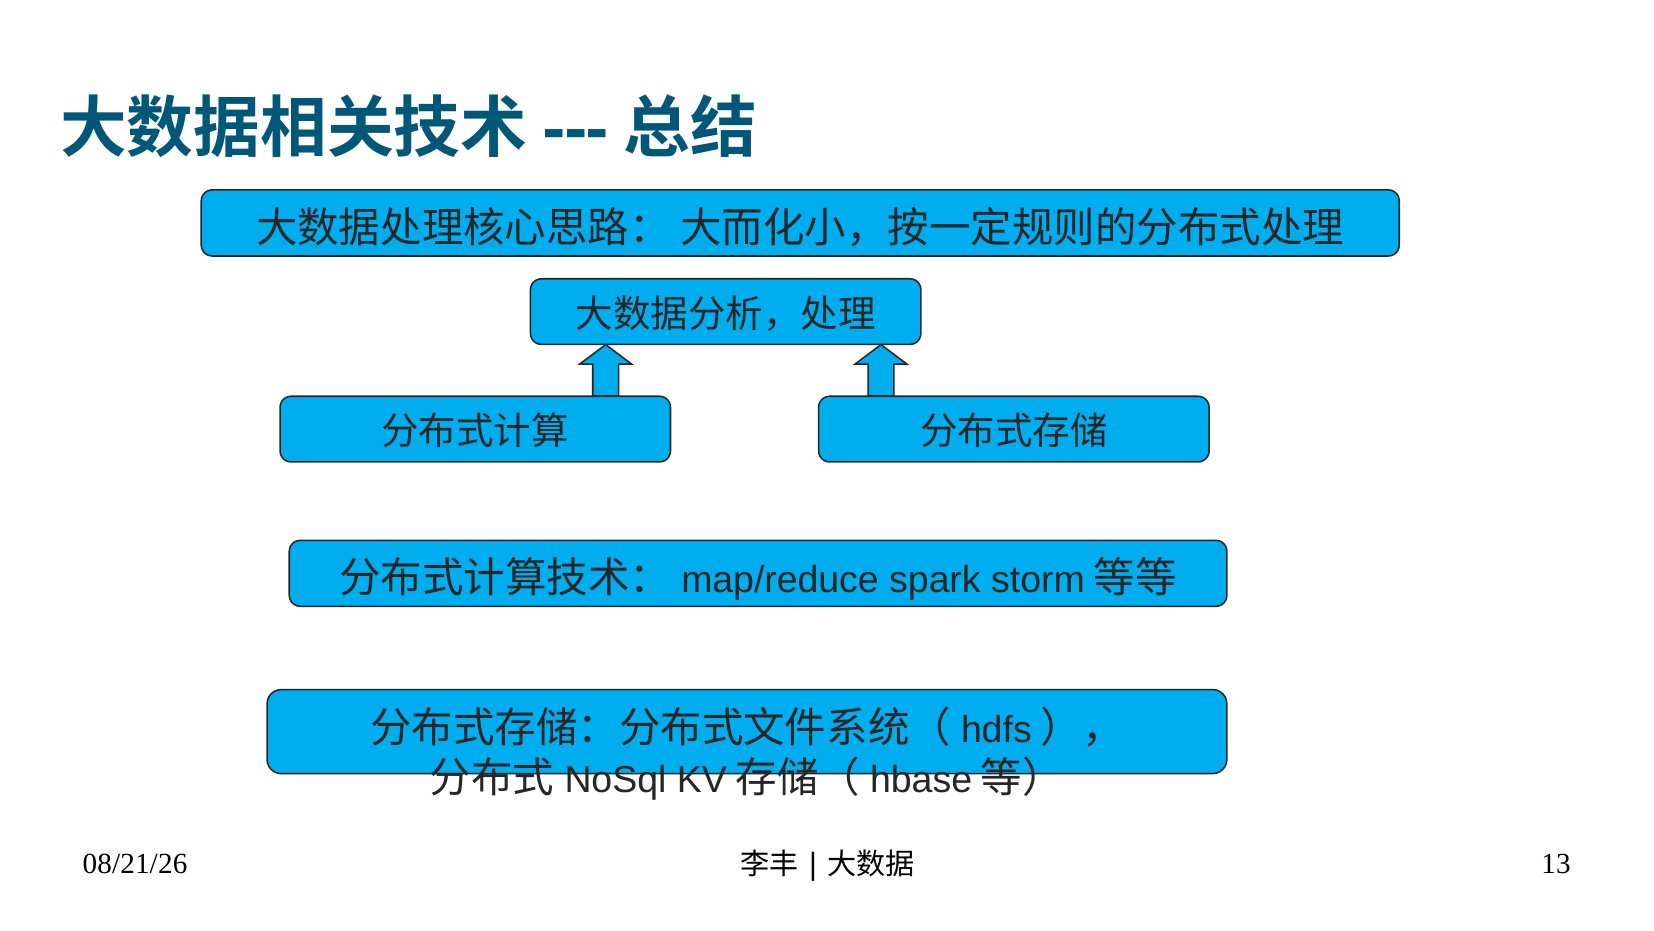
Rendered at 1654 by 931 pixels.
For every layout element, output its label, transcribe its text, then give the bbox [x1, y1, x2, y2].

text_box 分布式存储：分布式文件系统（hdfs）， 分布式NoSql KV存储（hbase等） [267, 689, 1227, 774]
text_box 大数据相关技术---总结 [45, 76, 1361, 156]
text_box 大数据分析，处理 [530, 278, 921, 345]
text_box 大数据处理核心思路： 大而化小，按一定规则的分布式处理 [201, 189, 1400, 257]
text_box 大数据相关技术---总结 [339, 140, 383, 156]
text_box [855, 344, 907, 396]
text_box 分布式计算 [280, 396, 671, 462]
text_box 大数据相关技术---总结 [71, 128, 116, 156]
text_box 分布式存储 [818, 396, 1210, 462]
text_box [579, 344, 632, 396]
text_box 分布式计算技术：map/reduce spark storm等等 [289, 540, 1227, 607]
